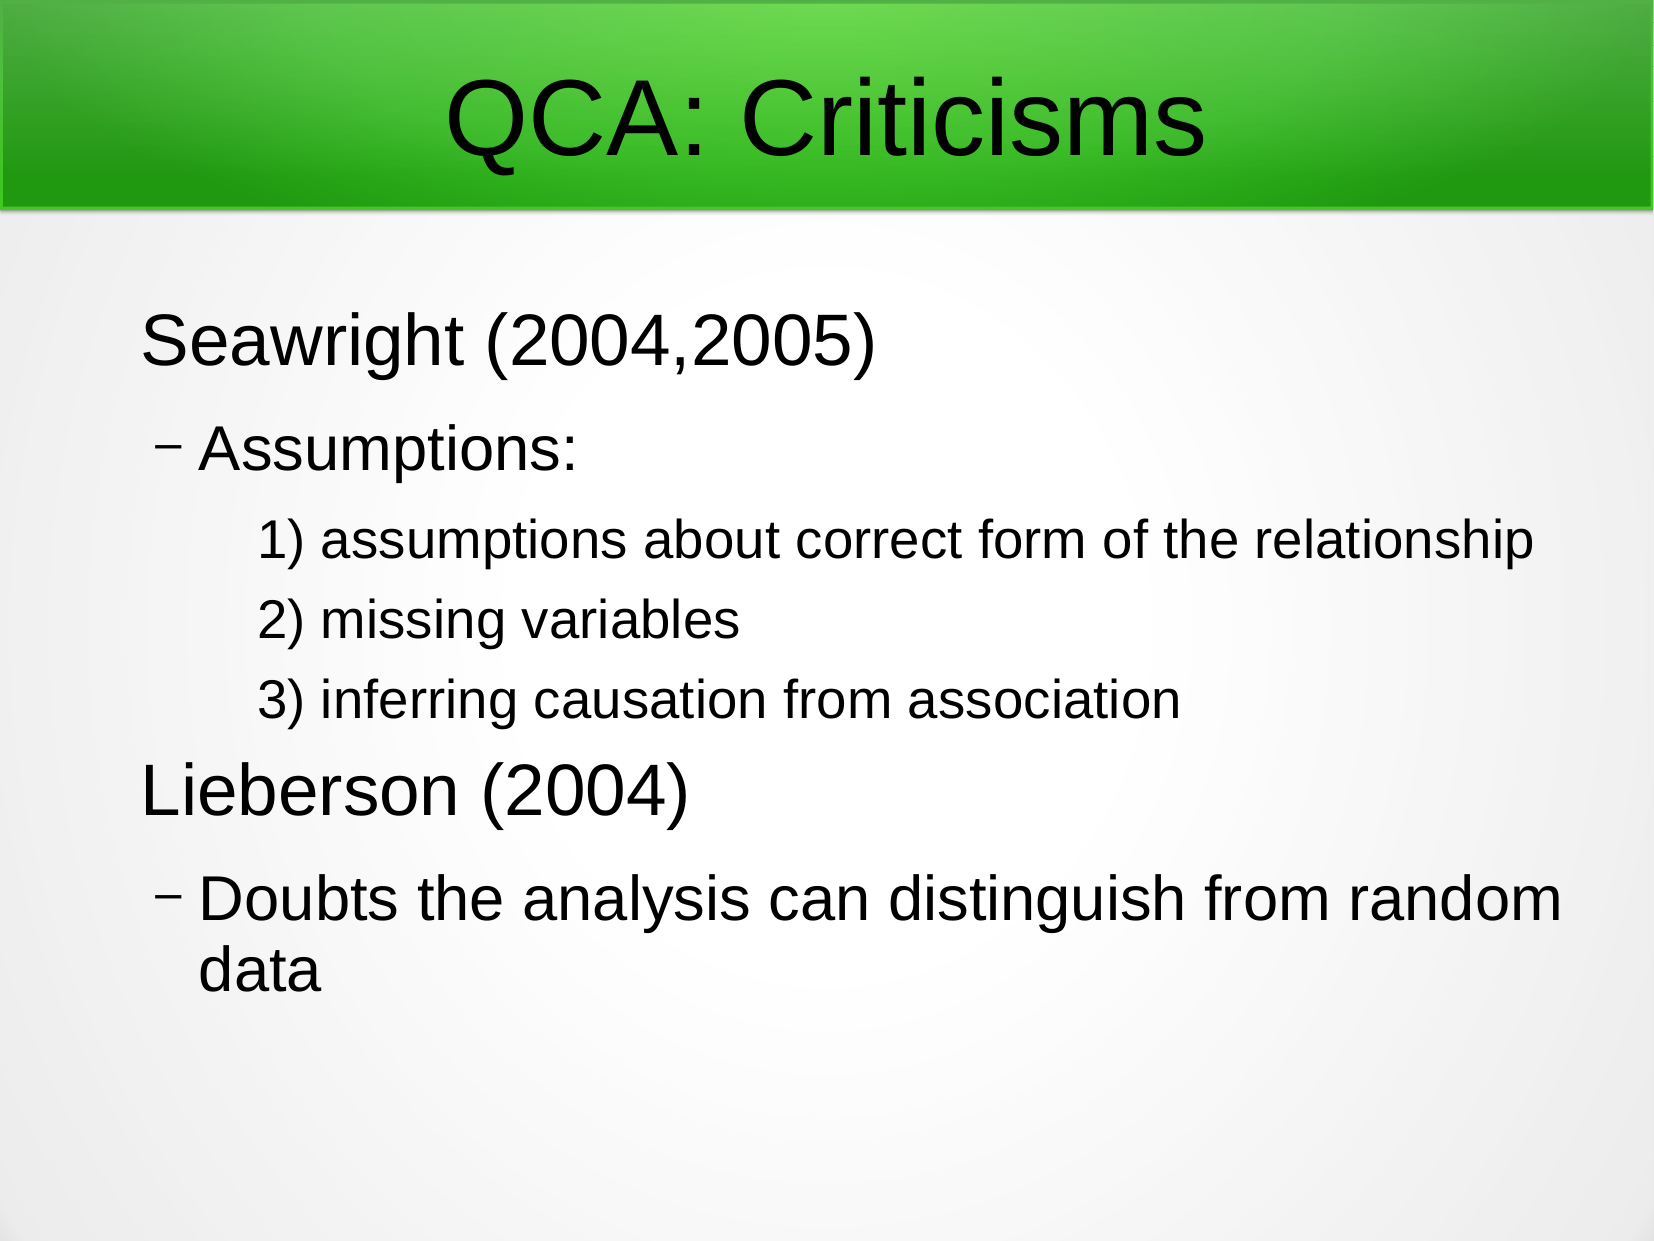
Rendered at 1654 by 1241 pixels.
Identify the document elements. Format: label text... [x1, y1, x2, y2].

title QCA: Criticisms [82, 47, 1571, 189]
list Seawright (2004,2005) Assumptions: 1) assumptions about correct form of the relationship 2) missing variables 3) inferring causation from association Lieberson (2004) Doubts the analysis can distinguish from random data [82, 299, 1571, 1019]
